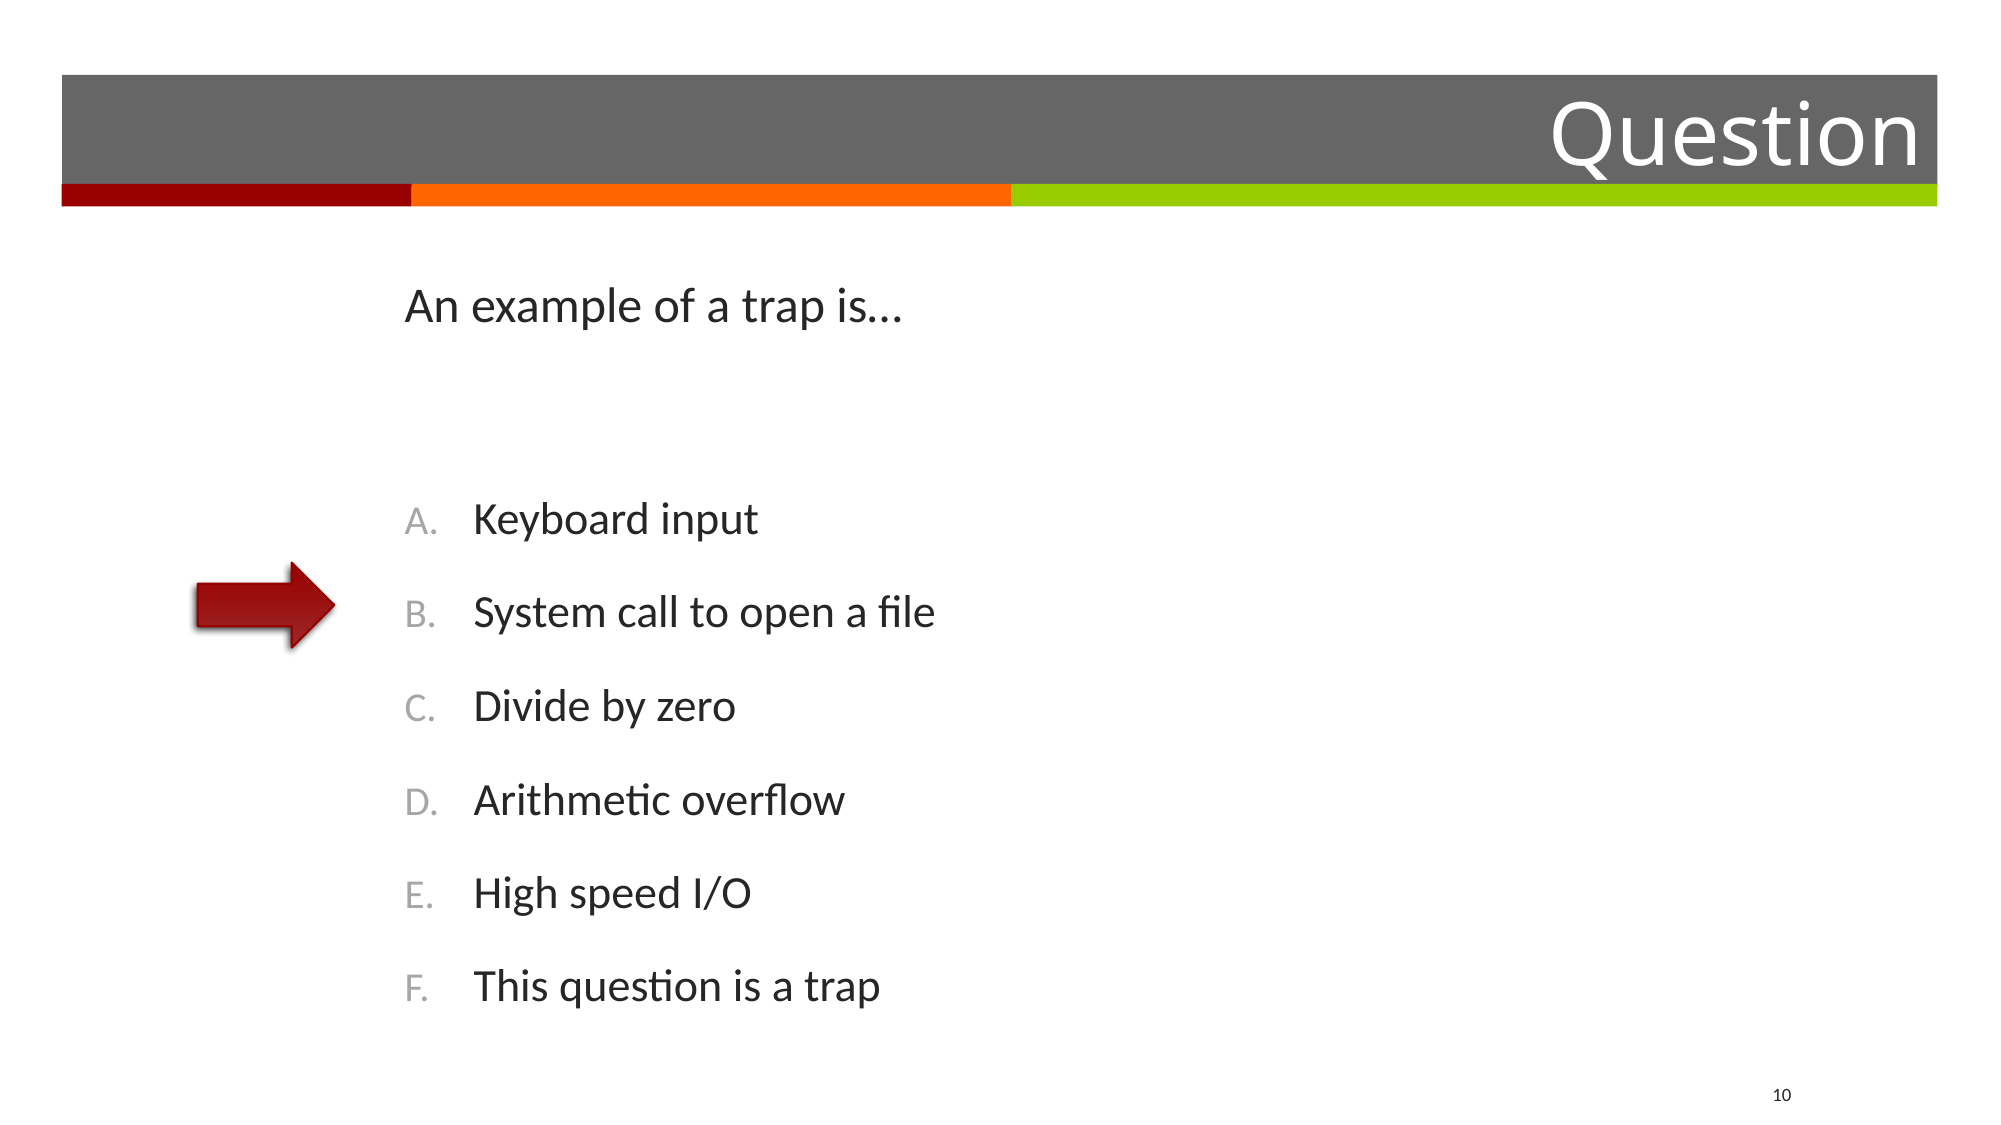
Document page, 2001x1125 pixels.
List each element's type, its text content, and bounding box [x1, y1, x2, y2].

list An example of a trap is… [389, 265, 1830, 463]
text_box [197, 562, 335, 648]
list Keyboard input System call to open a file Divide by zero Arithmetic overflow High speed I/O This question is a trap [389, 481, 1836, 1075]
list 10 [1690, 1074, 1807, 1125]
